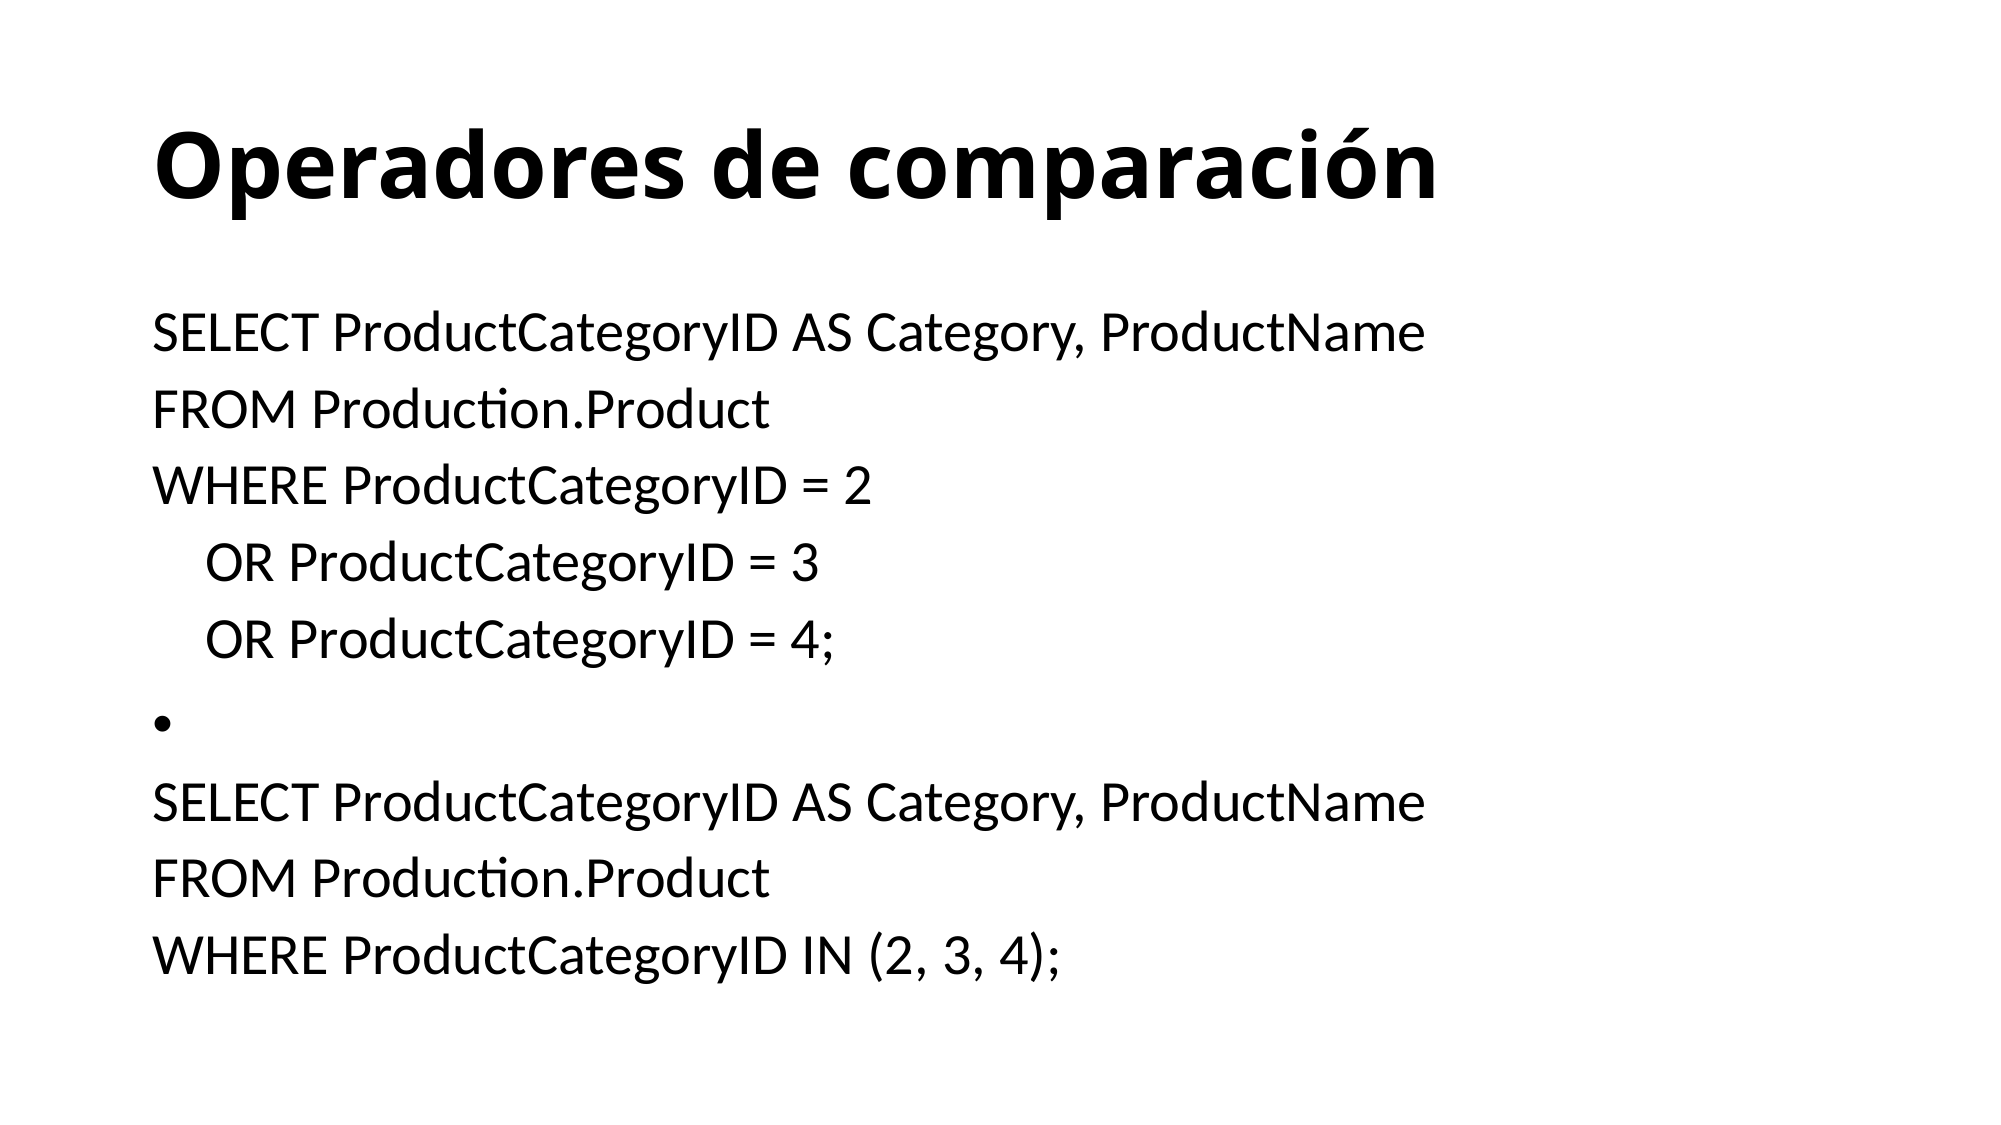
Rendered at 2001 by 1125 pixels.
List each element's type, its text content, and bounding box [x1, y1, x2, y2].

title Operadores de comparación [137, 59, 1863, 278]
list SELECT ProductCategoryID AS Category, ProductName FROM Production.Product WHERE ProductCategoryID = 2 OR ProductCategoryID = 3 OR ProductCategoryID = 4; SELECT ProductCategoryID AS Category, ProductName FROM Production.Product WHERE ProductCategoryID IN (2, 3, 4); [137, 299, 1863, 1014]
